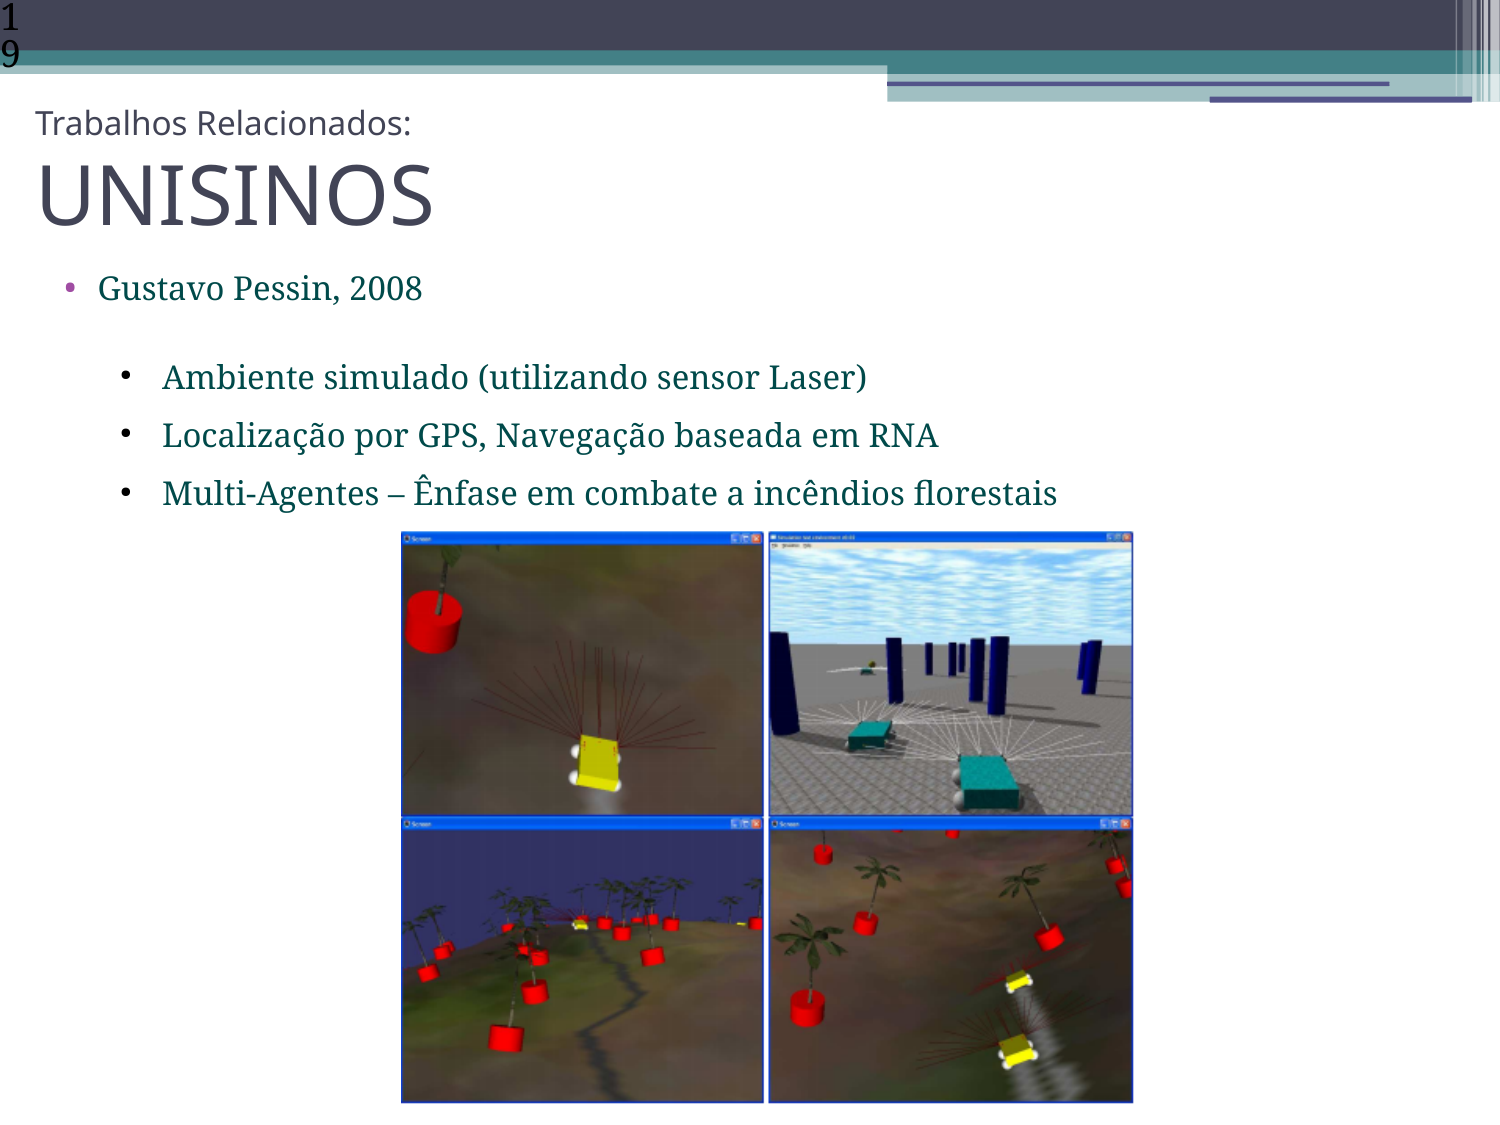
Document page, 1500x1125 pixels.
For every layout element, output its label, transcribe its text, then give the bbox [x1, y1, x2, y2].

list Gustavo Pessin, 2008 Ambiente simulado (utilizando sensor Laser) Localização por GPS, Navegação baseada em RNA Multi-Agentes – Ênfase em combate a incêndios florestais [35, 259, 1386, 970]
title Trabalhos Relacionados: UNISINOS [20, 84, 1371, 260]
picture [401, 530, 1135, 1105]
